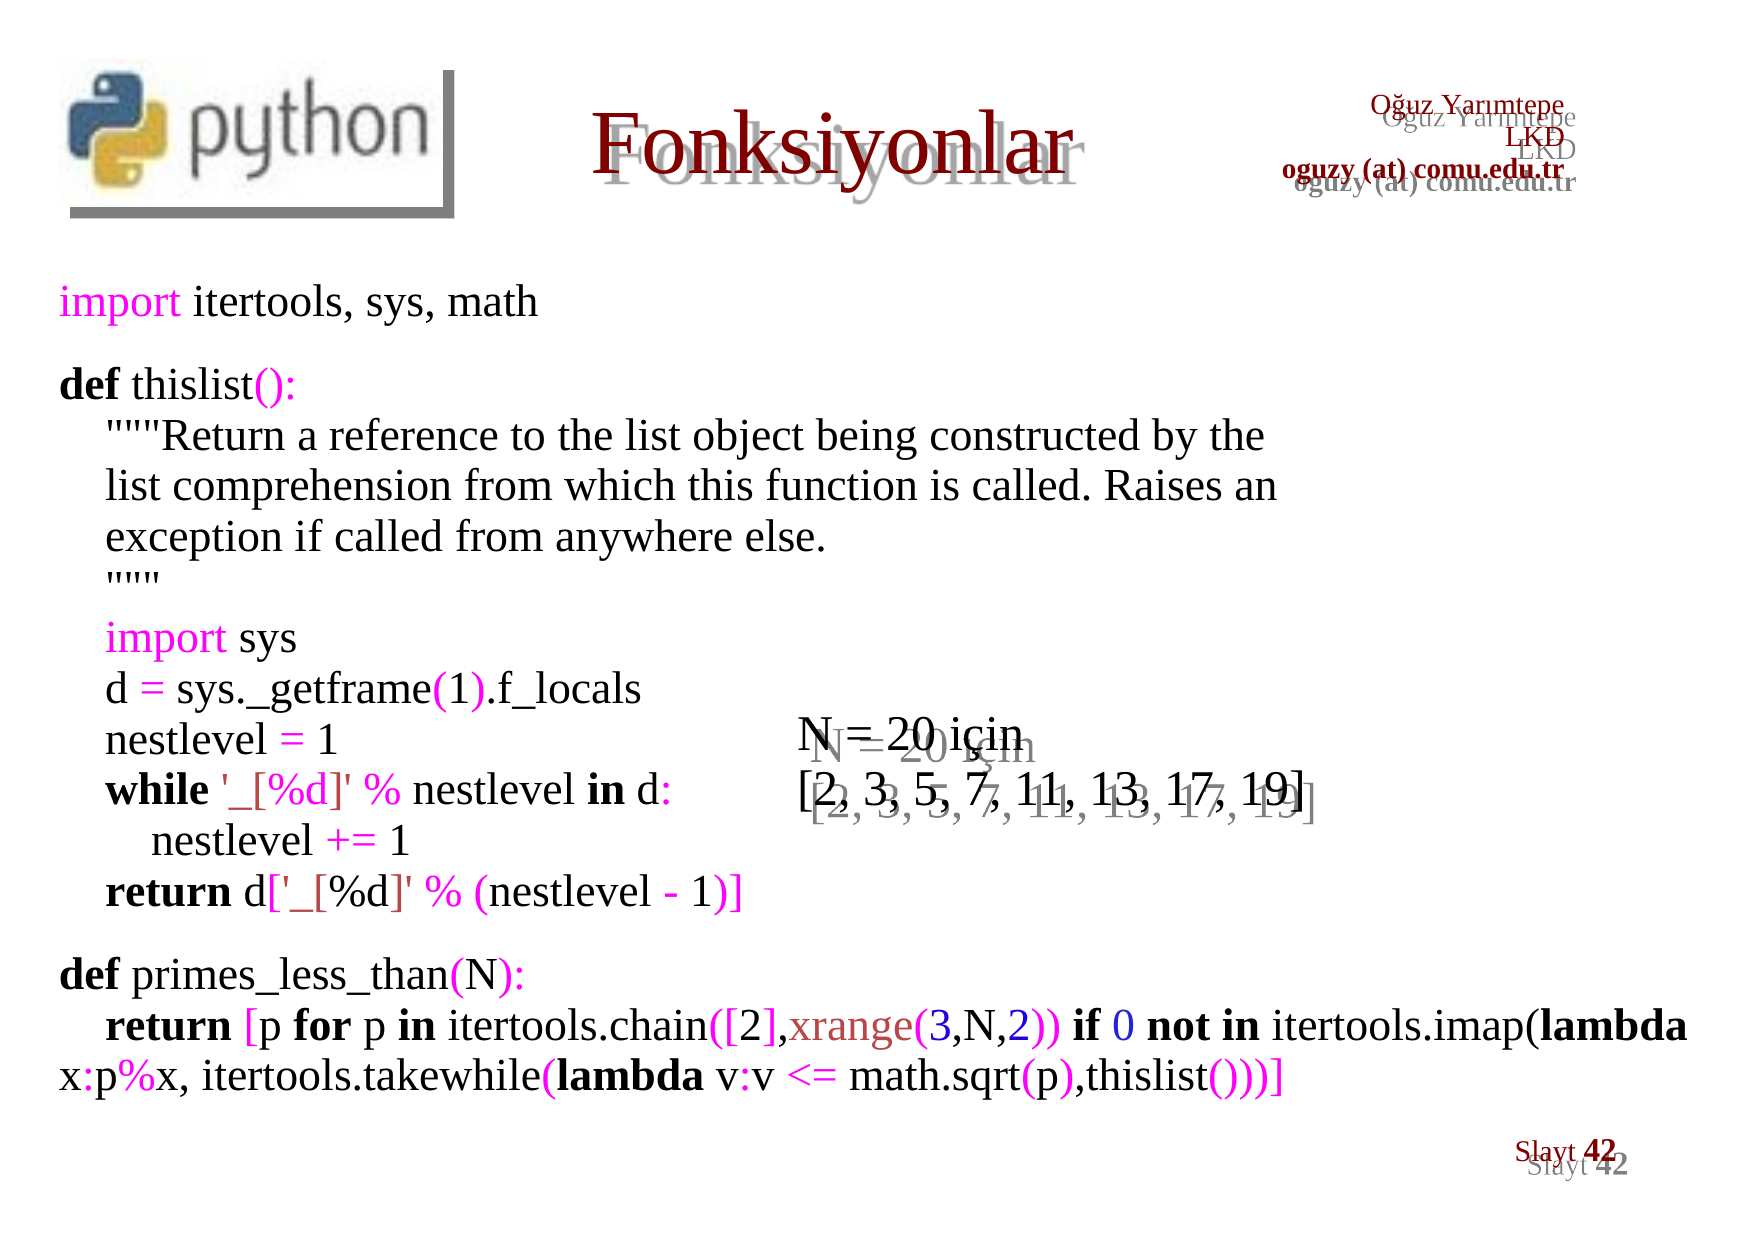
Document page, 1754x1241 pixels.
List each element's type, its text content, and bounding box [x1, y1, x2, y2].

title Fonksiyonlar [88, 72, 1577, 195]
text_box N = 20 için [2, 3, 5, 7, 11, 13, 17, 19] [797, 705, 1565, 827]
picture [59, 58, 443, 195]
subtitle import itertools, sys, math def thislist(): """Return a reference to the list object being constructed by the list comprehension from which this function is called. Raises an exception if called from anywhere else. """ import sys d = sys._getframe(1).f_locals nestlevel = 1 while '_[%d]' % nestlevel in d: nestlevel += 1 return d['_[%d]' % (nestlevel - 1)] def primes_less_than(N): return [p for p in itertools.chain([2],xrange(3,N,2)) if 0 not in itertools.imap(lambda x:p%x, itertools.takewhile(lambda v:v <= math.sqrt(p),thislist()))] [59, 195, 1695, 1182]
